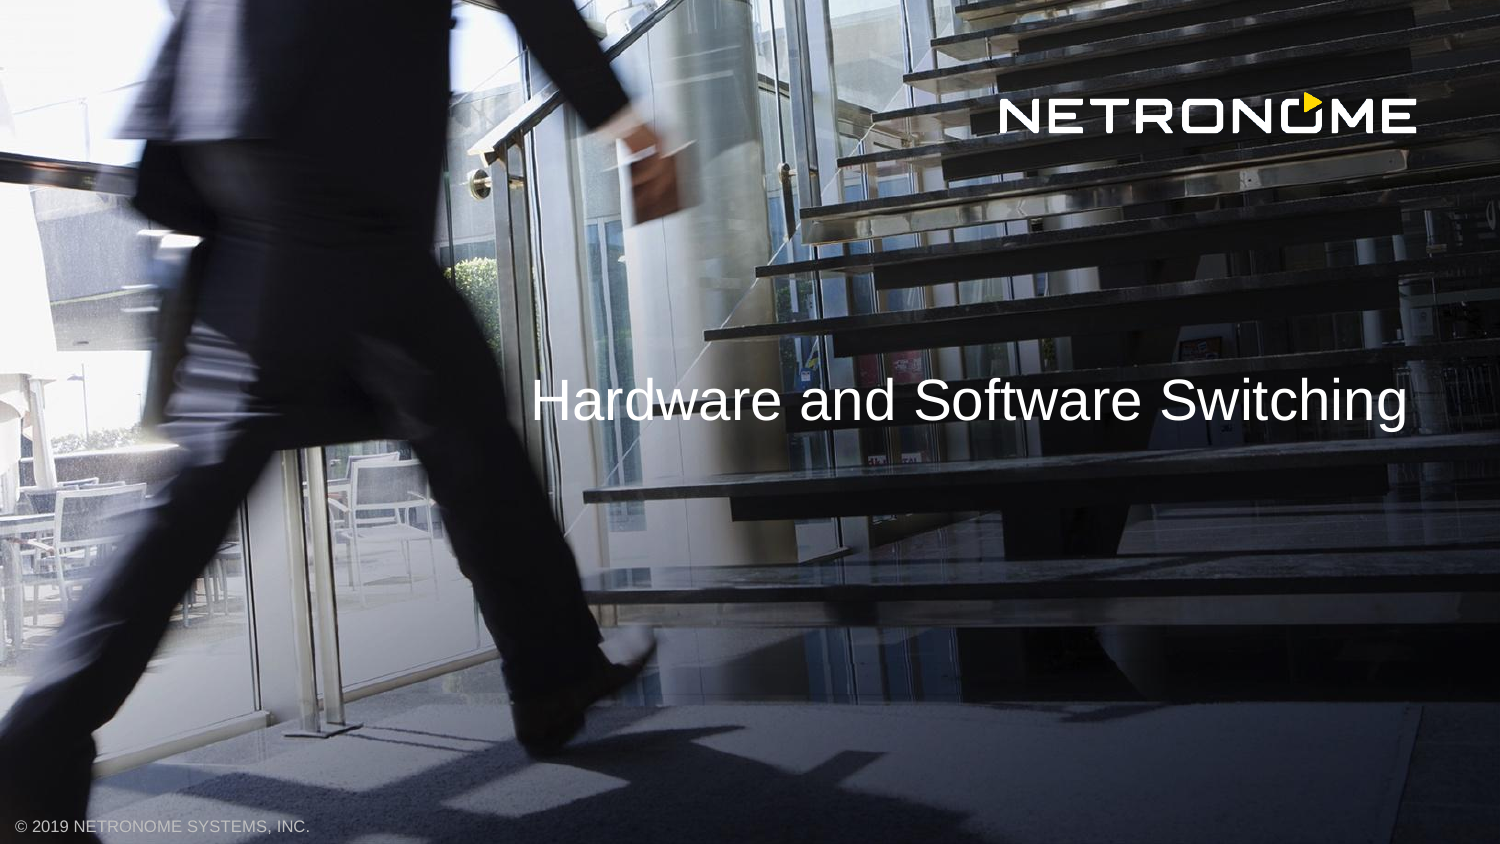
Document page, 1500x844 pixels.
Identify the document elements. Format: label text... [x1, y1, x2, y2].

picture [0, 0, 1500, 842]
title Hardware and Software Switching [474, 347, 1425, 533]
